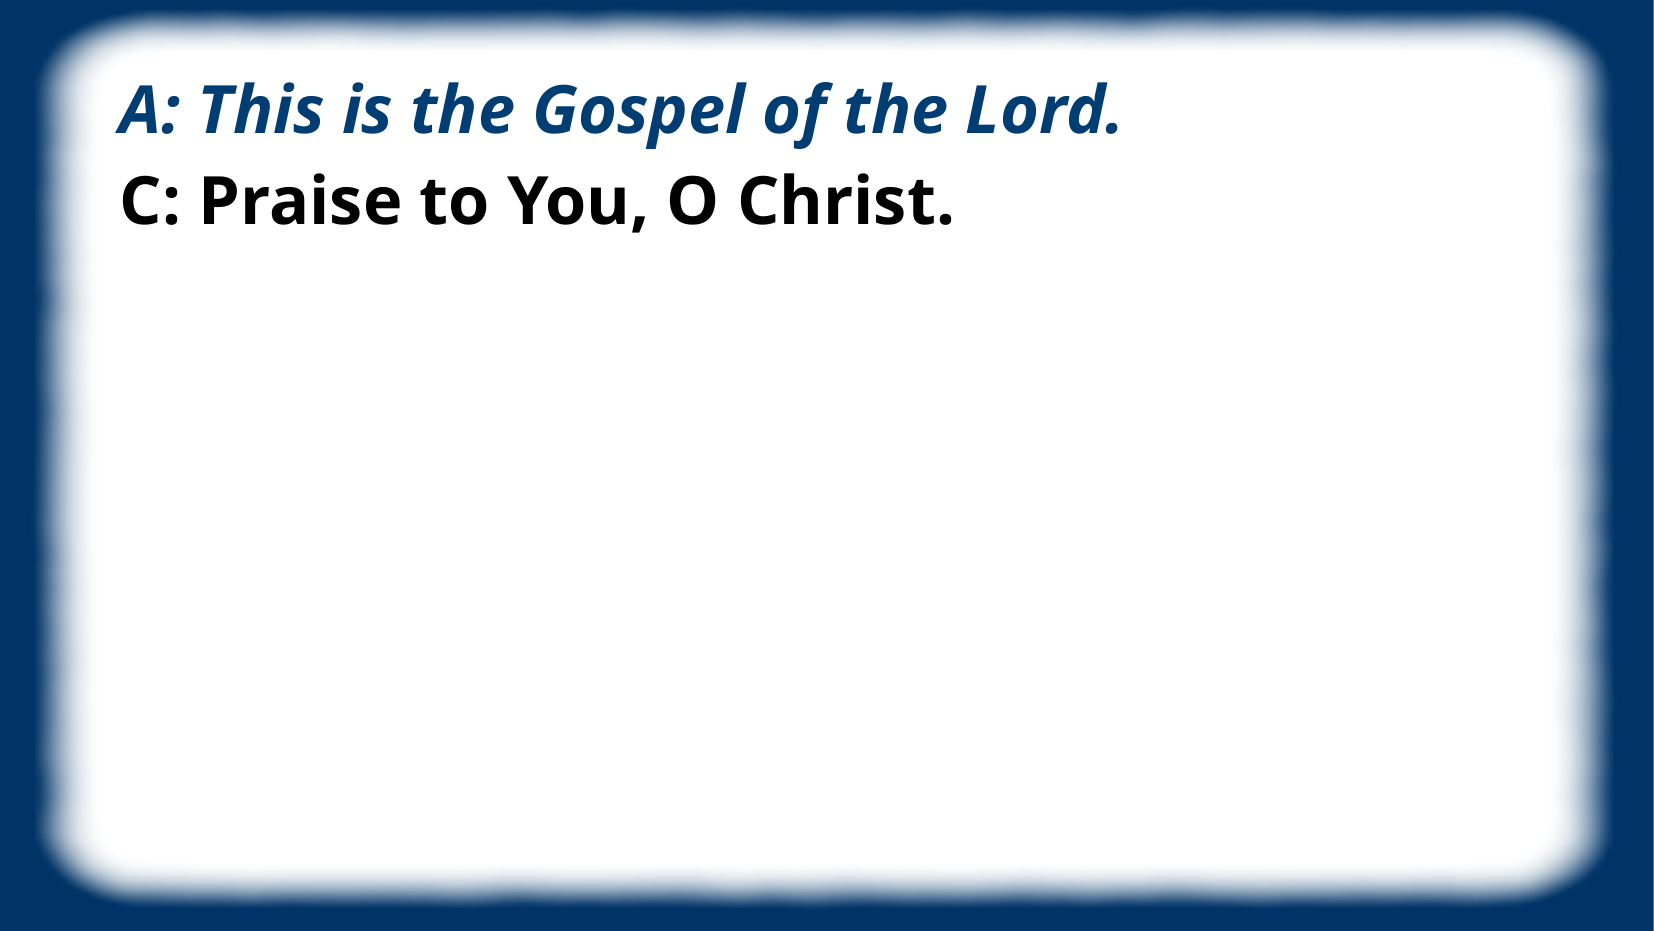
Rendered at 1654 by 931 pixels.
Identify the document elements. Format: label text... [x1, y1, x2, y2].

text_box A: This is the Gospel of the Lord. C: Praise to You, O Christ. [105, 54, 1546, 248]
picture [0, 0, 1654, 931]
